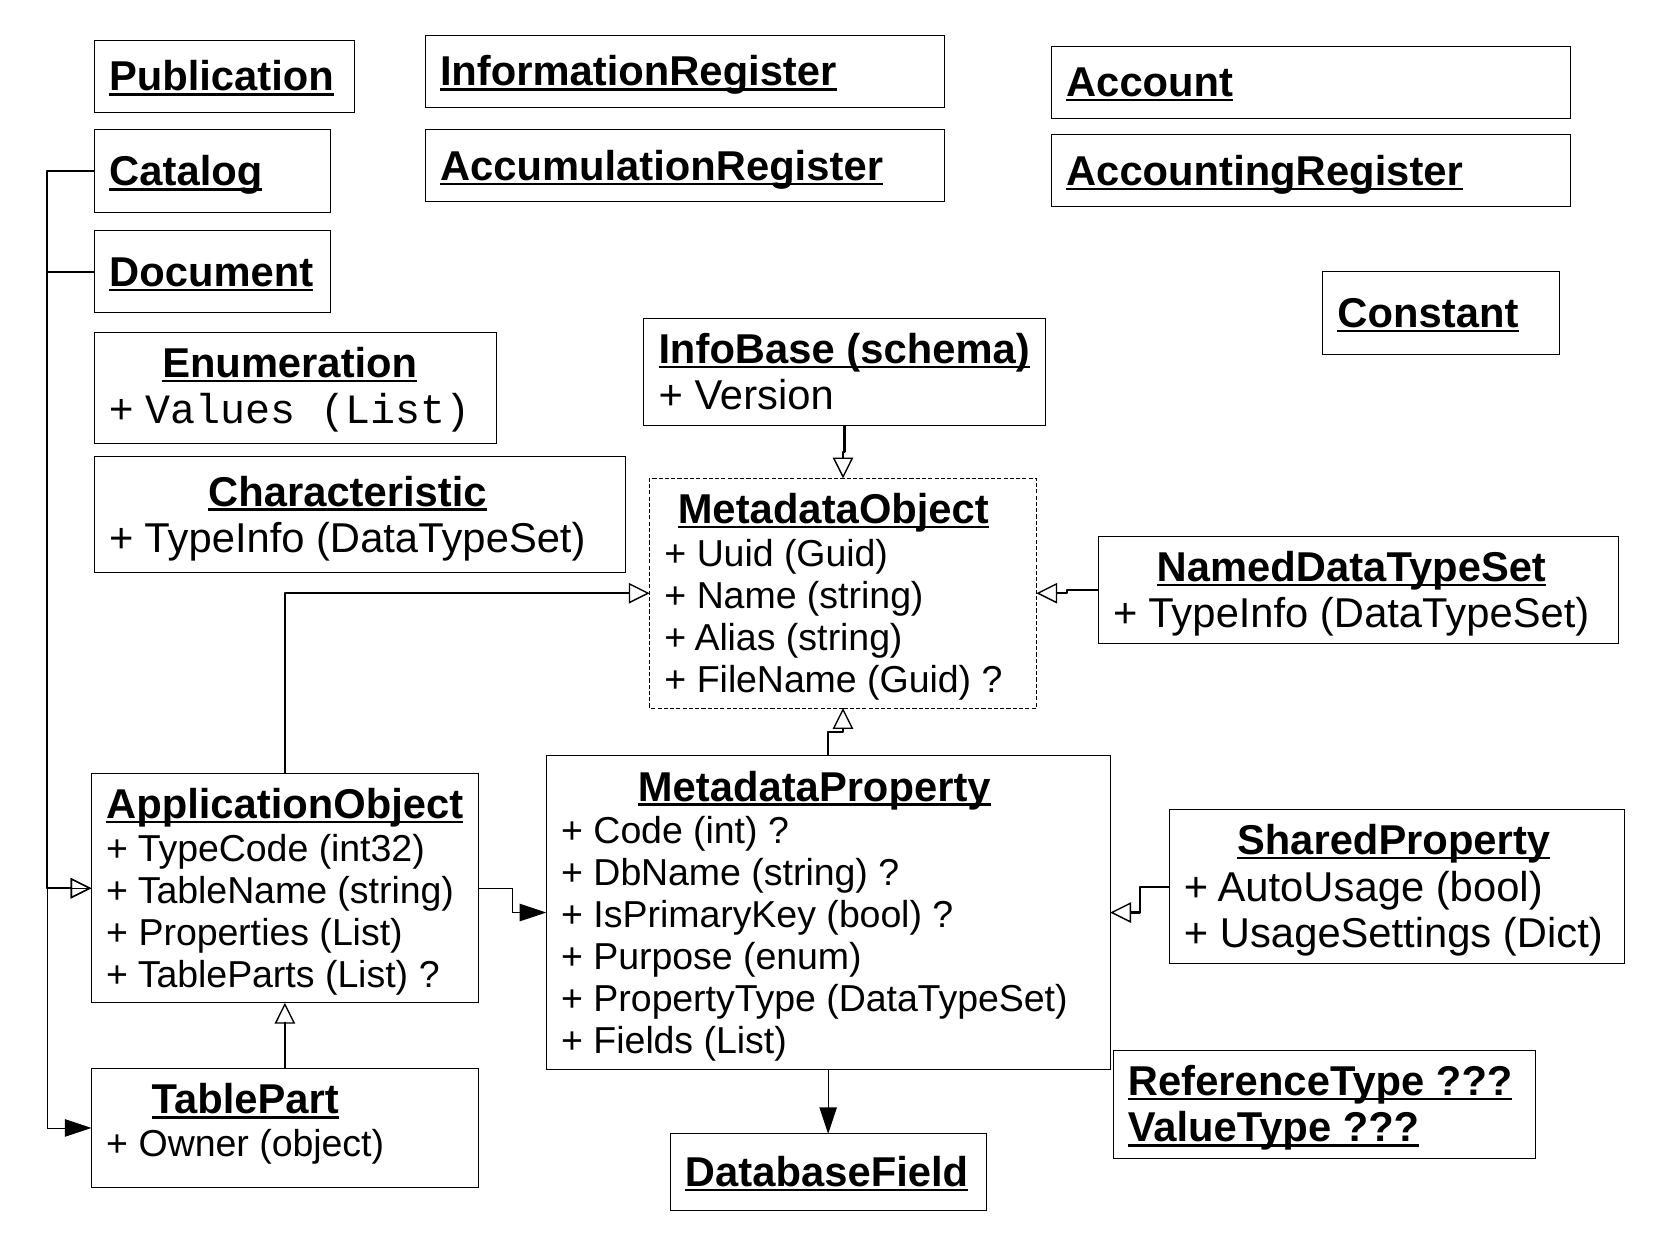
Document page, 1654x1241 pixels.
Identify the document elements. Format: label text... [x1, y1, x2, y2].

text_box Characteristic + TypeInfo (DataTypeSet) [94, 456, 626, 573]
text_box MetadataObject + Uuid (Guid) + Name (string) + Alias (string) + FileName (Guid) ? [649, 478, 1037, 709]
text_box Publication [94, 40, 355, 113]
text_box AccumulationRegister [425, 129, 945, 202]
text_box DatabaseField [670, 1133, 987, 1211]
text_box Document [94, 230, 331, 313]
text_box TablePart + Owner (object) [91, 1068, 479, 1188]
text_box NamedDataTypeSet + TypeInfo (DataTypeSet) [1098, 536, 1619, 644]
text_box Enumeration + Values (List) [94, 332, 497, 444]
text_box Catalog [94, 129, 331, 213]
text_box MetadataProperty + Code (int) ? + DbName (string) ? + IsPrimaryKey (bool) ? + Purpose (enum) + PropertyType (DataTypeSet) + Fields (List) [546, 755, 1111, 1070]
text_box InfoBase (schema) + Version [643, 318, 1046, 426]
text_box ReferenceType ??? ValueType ??? [1113, 1050, 1536, 1159]
text_box ApplicationObject + TypeCode (int32) + TableName (string) + Properties (List) + TableParts (List) ? [91, 773, 479, 1003]
text_box InformationRegister [425, 35, 945, 108]
text_box Constant [1322, 271, 1560, 355]
text_box SharedProperty + AutoUsage (bool) + UsageSettings (Dict) [1169, 809, 1625, 964]
text_box AccountingRegister [1051, 134, 1571, 207]
text_box Account [1051, 46, 1571, 119]
